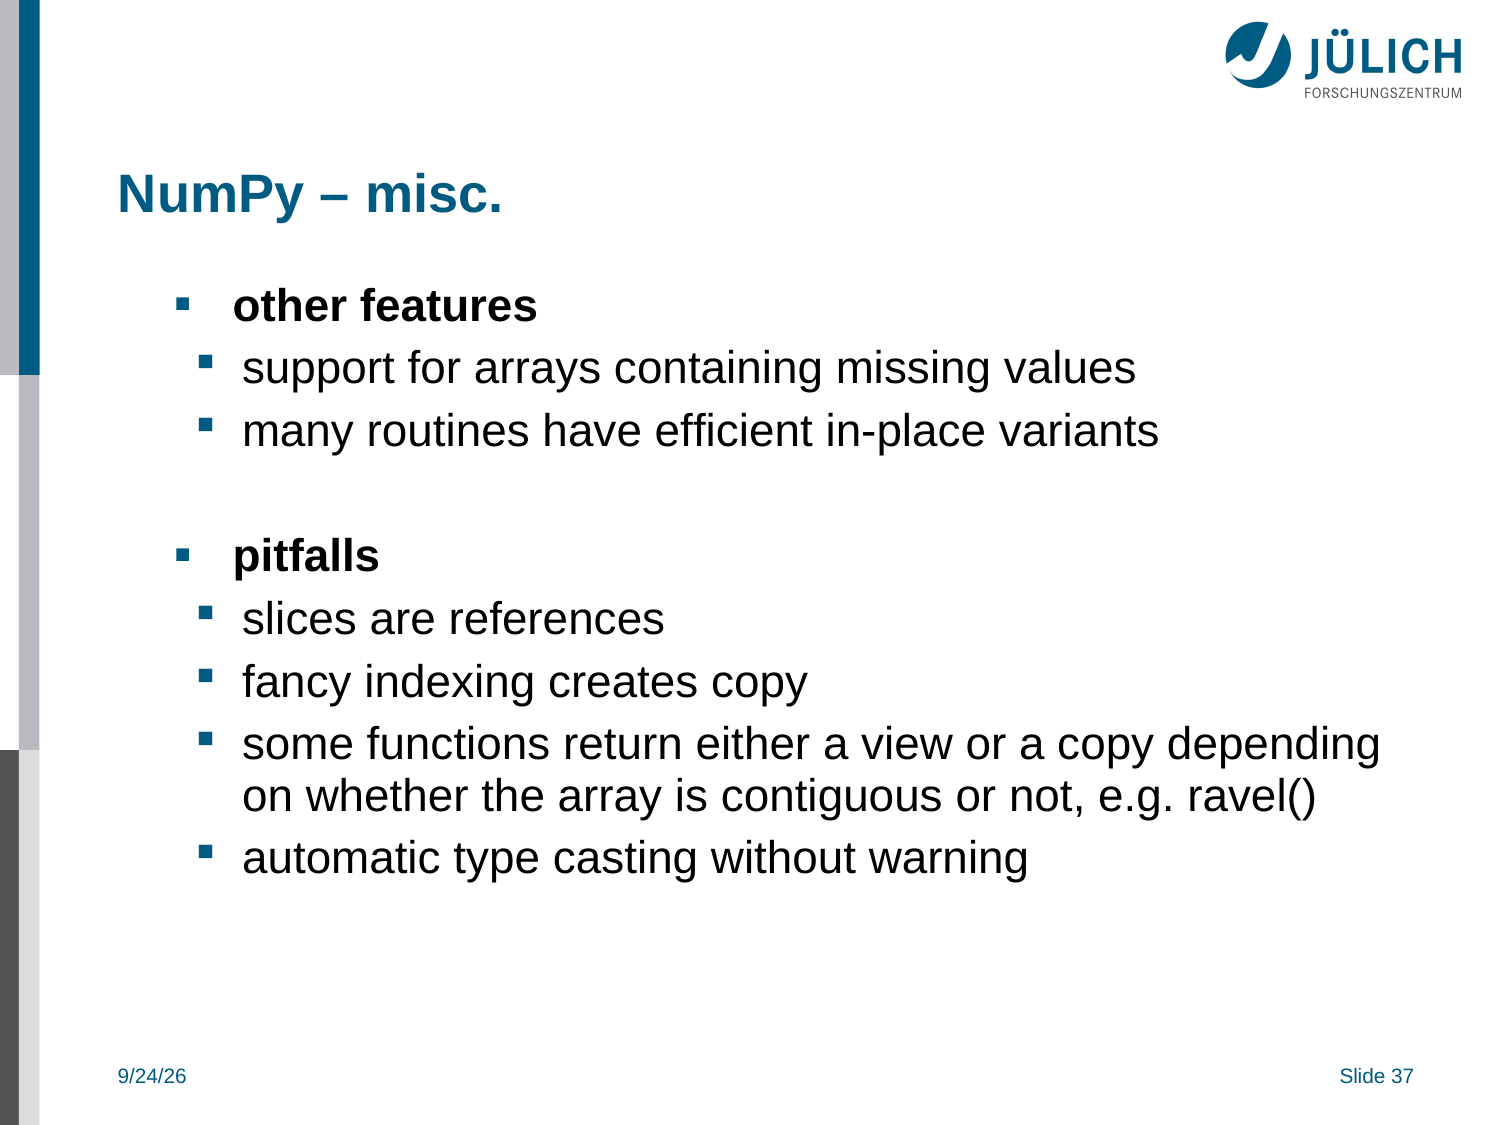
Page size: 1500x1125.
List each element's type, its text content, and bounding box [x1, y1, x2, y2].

list other features support for arrays containing missing values many routines have efficient in-place variants pitfalls slices are references fancy indexing creates copy some functions return either a view or a copy depending on whether the array is contiguous or not, e.g. ravel() automatic type casting without warning [120, 279, 1396, 955]
title NumPy – misc. [117, 99, 1393, 288]
picture [1224, 20, 1461, 98]
